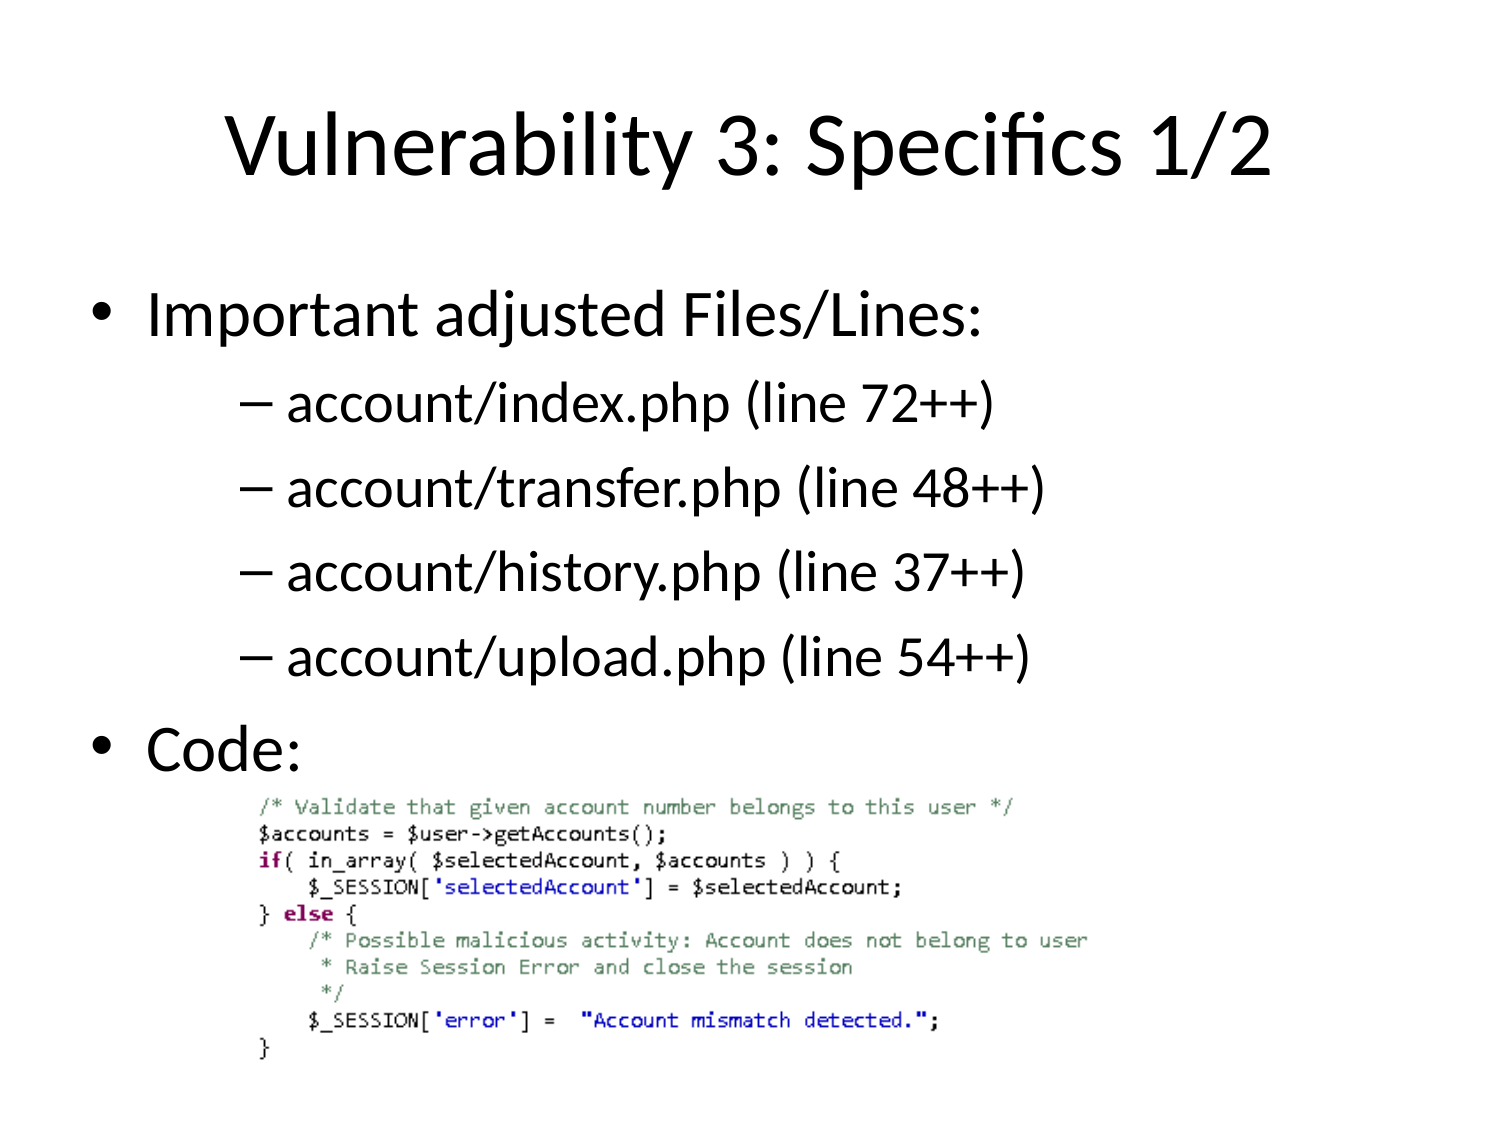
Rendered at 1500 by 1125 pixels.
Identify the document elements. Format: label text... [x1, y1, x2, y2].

picture [218, 786, 1105, 1065]
list Important adjusted Files/Lines: account/index.php (line 72++) account/transfer.php (line 48++) account/history.php (line 37++) account/upload.php (line 54++) Code: [75, 262, 1426, 1005]
title Vulnerability 3: Specifics 1/2 [75, 45, 1426, 233]
